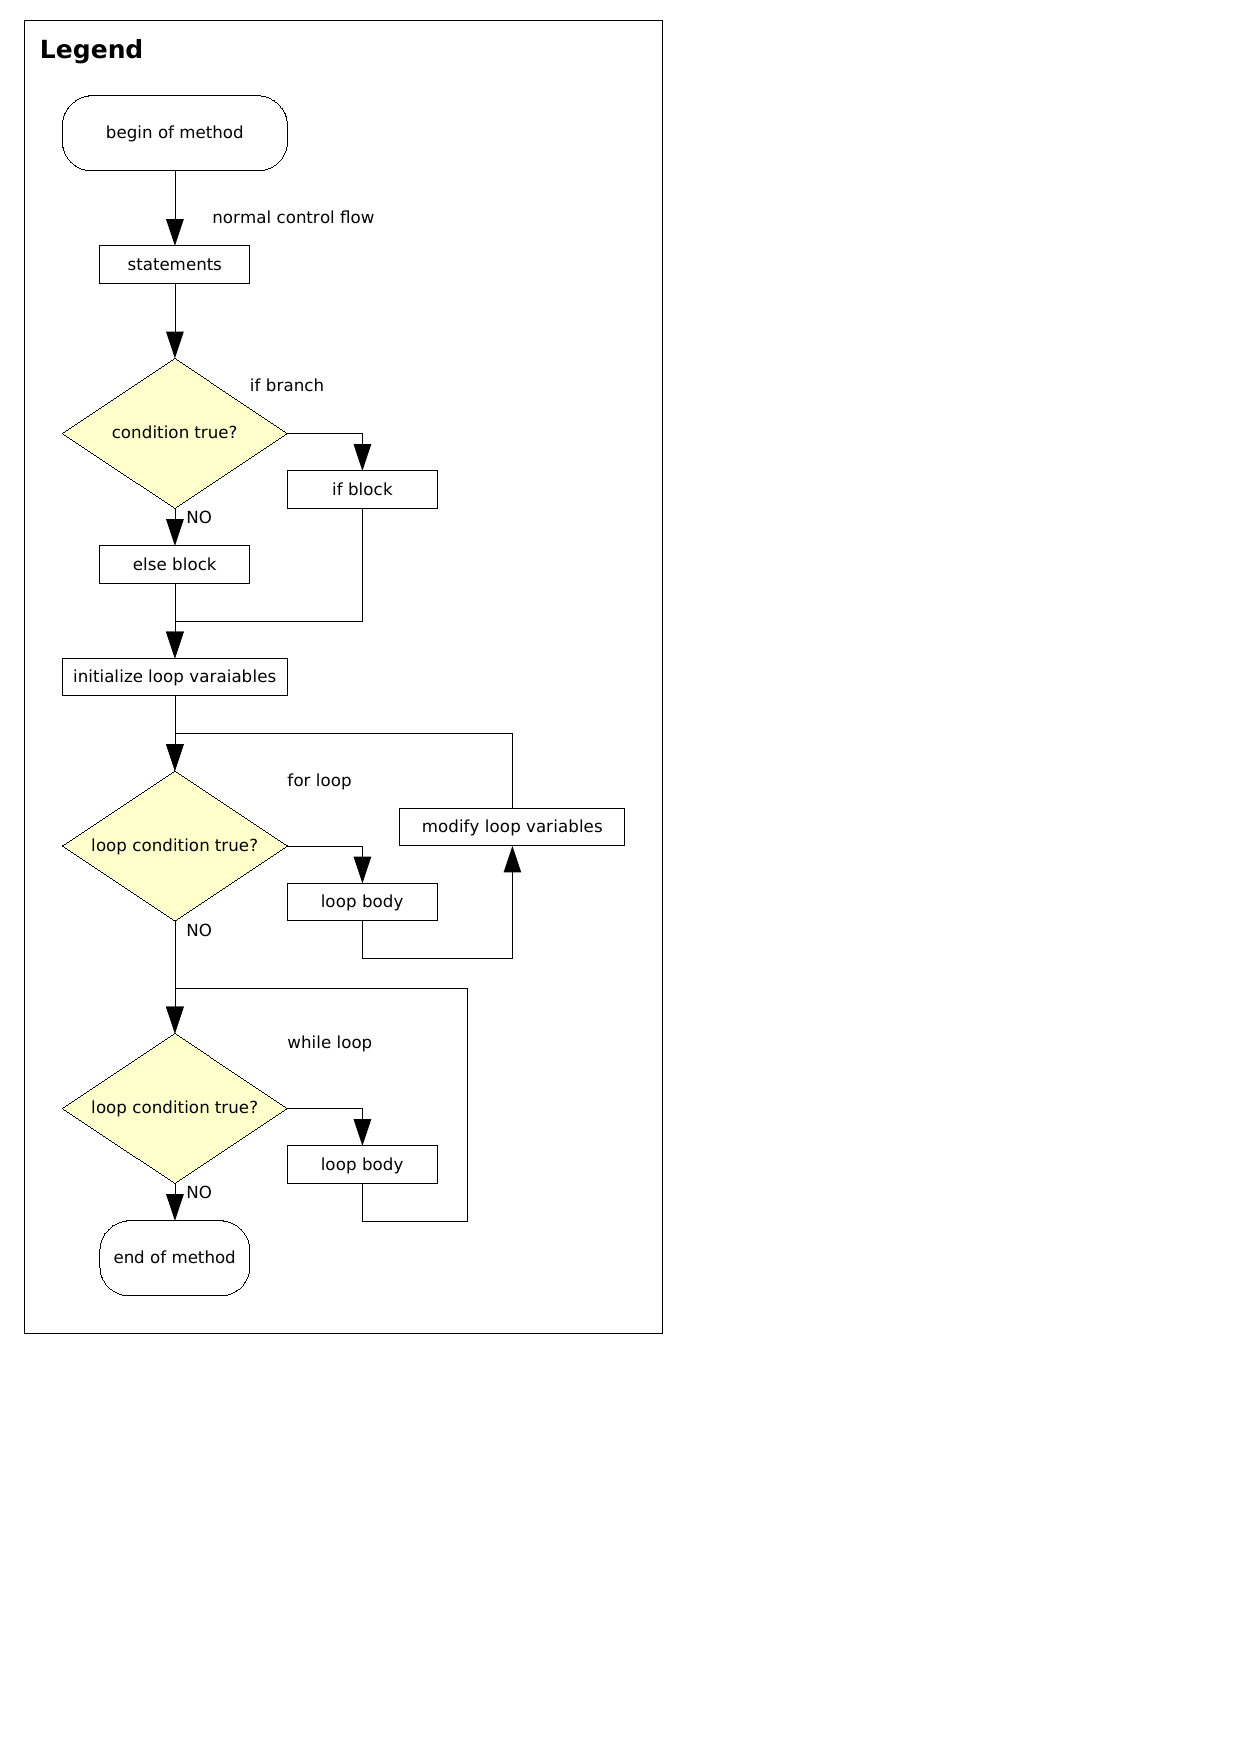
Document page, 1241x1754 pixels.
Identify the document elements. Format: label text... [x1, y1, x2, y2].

text_box statements [99, 245, 250, 284]
text_box loop condition true? [62, 771, 288, 921]
text_box if block [287, 470, 438, 509]
text_box loop body [287, 883, 438, 921]
text_box condition true? [62, 358, 287, 509]
text_box if branch [249, 376, 325, 396]
text_box begin of method [62, 95, 288, 171]
text_box Legend [24, 20, 663, 1334]
text_box for loop [287, 770, 353, 791]
text_box NO [186, 508, 213, 528]
text_box loop condition true? [62, 1033, 287, 1184]
text_box NO [186, 920, 213, 941]
text_box initialize loop varaiables [62, 658, 288, 696]
text_box loop body [287, 1145, 438, 1184]
text_box while loop [287, 1033, 373, 1053]
text_box else block [99, 545, 250, 584]
text_box NO [186, 1183, 213, 1203]
text_box modify loop variables [399, 808, 625, 846]
text_box end of method [99, 1220, 250, 1296]
text_box normal control flow [212, 208, 376, 228]
